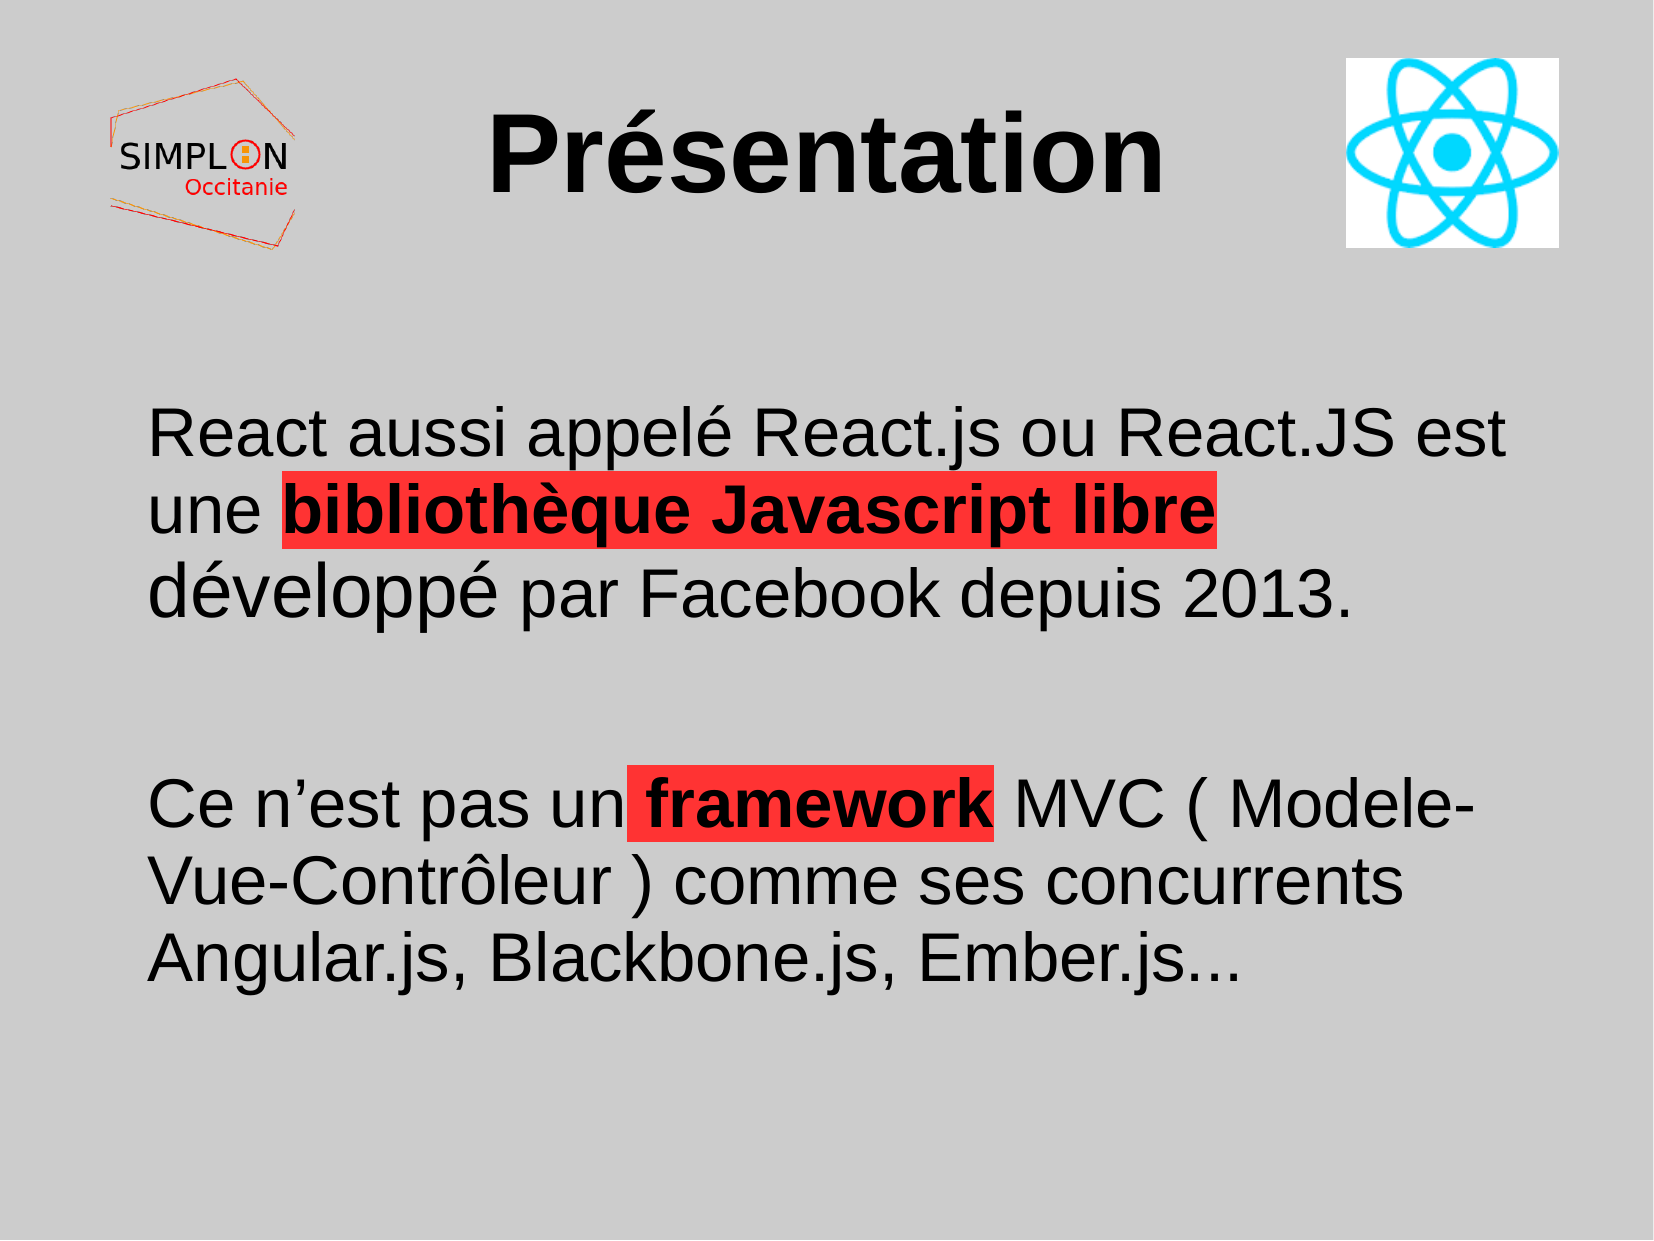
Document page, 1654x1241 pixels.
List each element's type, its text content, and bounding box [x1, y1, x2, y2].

picture [1346, 58, 1559, 249]
picture [110, 78, 295, 250]
title Présentation [82, 49, 1571, 257]
list React aussi appelé React.js ou React.JS est une bibliothèque Javascript libre développé par Facebook depuis 2013. Ce n’est pas un framework MVC ( Modele-Vue-Contrôleur ) comme ses concurrents Angular.js, Blackbone.js, Ember.js... [82, 290, 1571, 1010]
